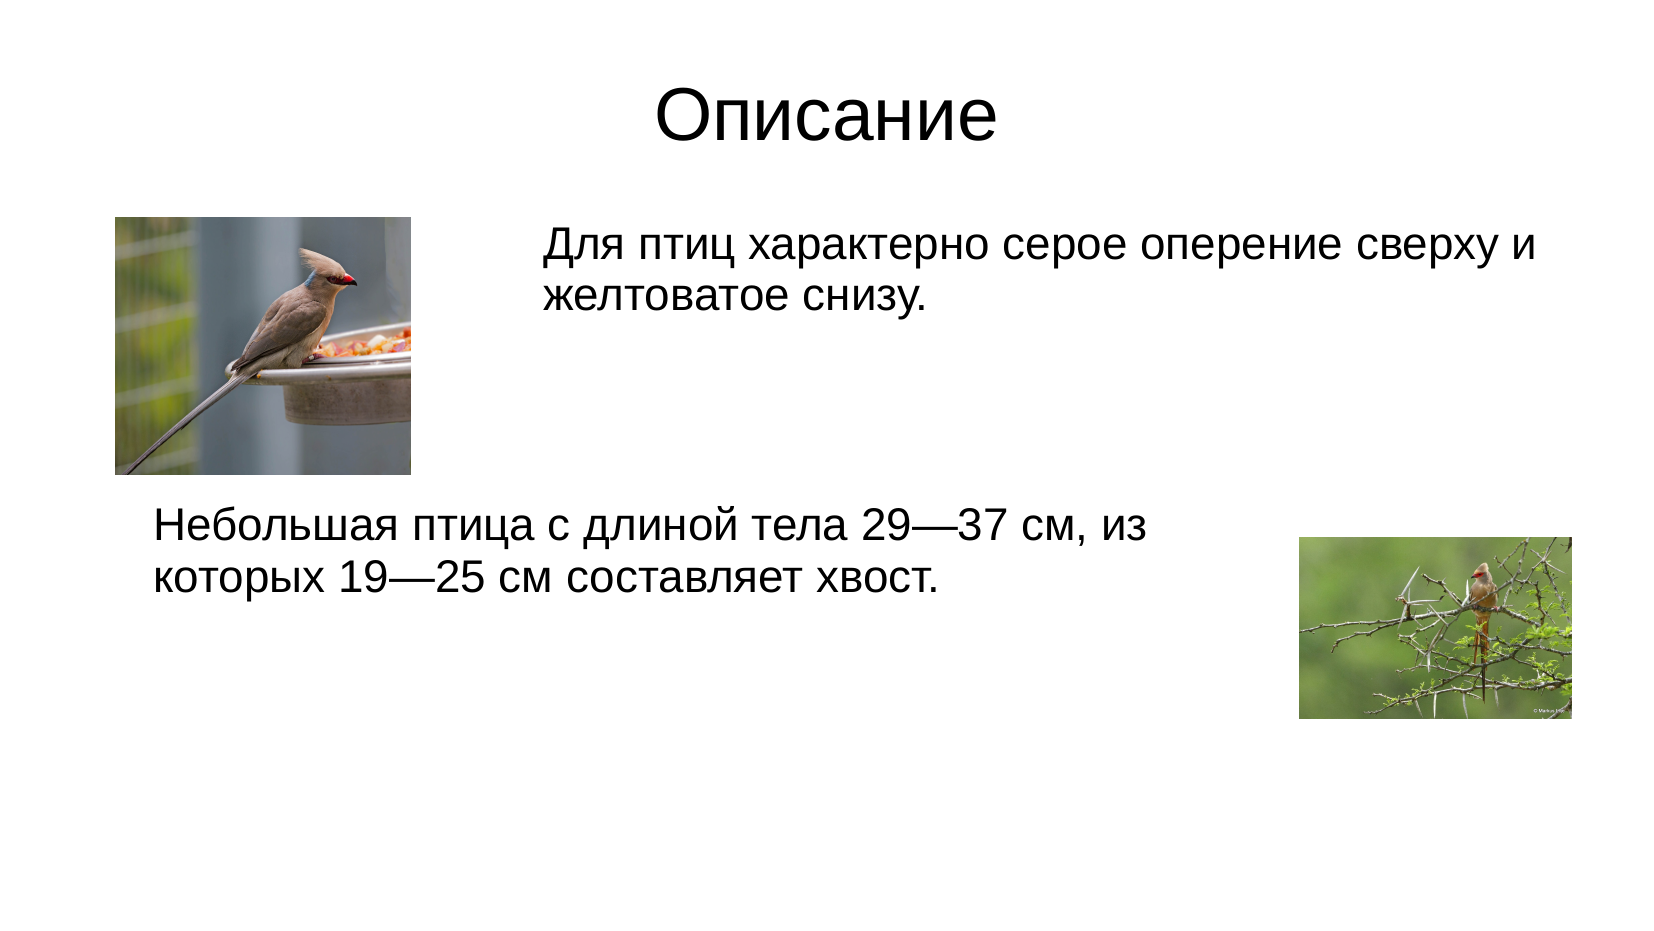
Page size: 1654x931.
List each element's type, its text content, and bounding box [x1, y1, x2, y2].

title Описание [82, 37, 1571, 193]
picture [1299, 537, 1572, 719]
picture [115, 217, 411, 475]
list Небольшая птица с длиной тела 29—37 см, из которых 19—25 см составляет хвост. [82, 499, 1270, 757]
list Для птиц характерно серое оперение сверху и желтоватое снизу. [472, 217, 1572, 475]
